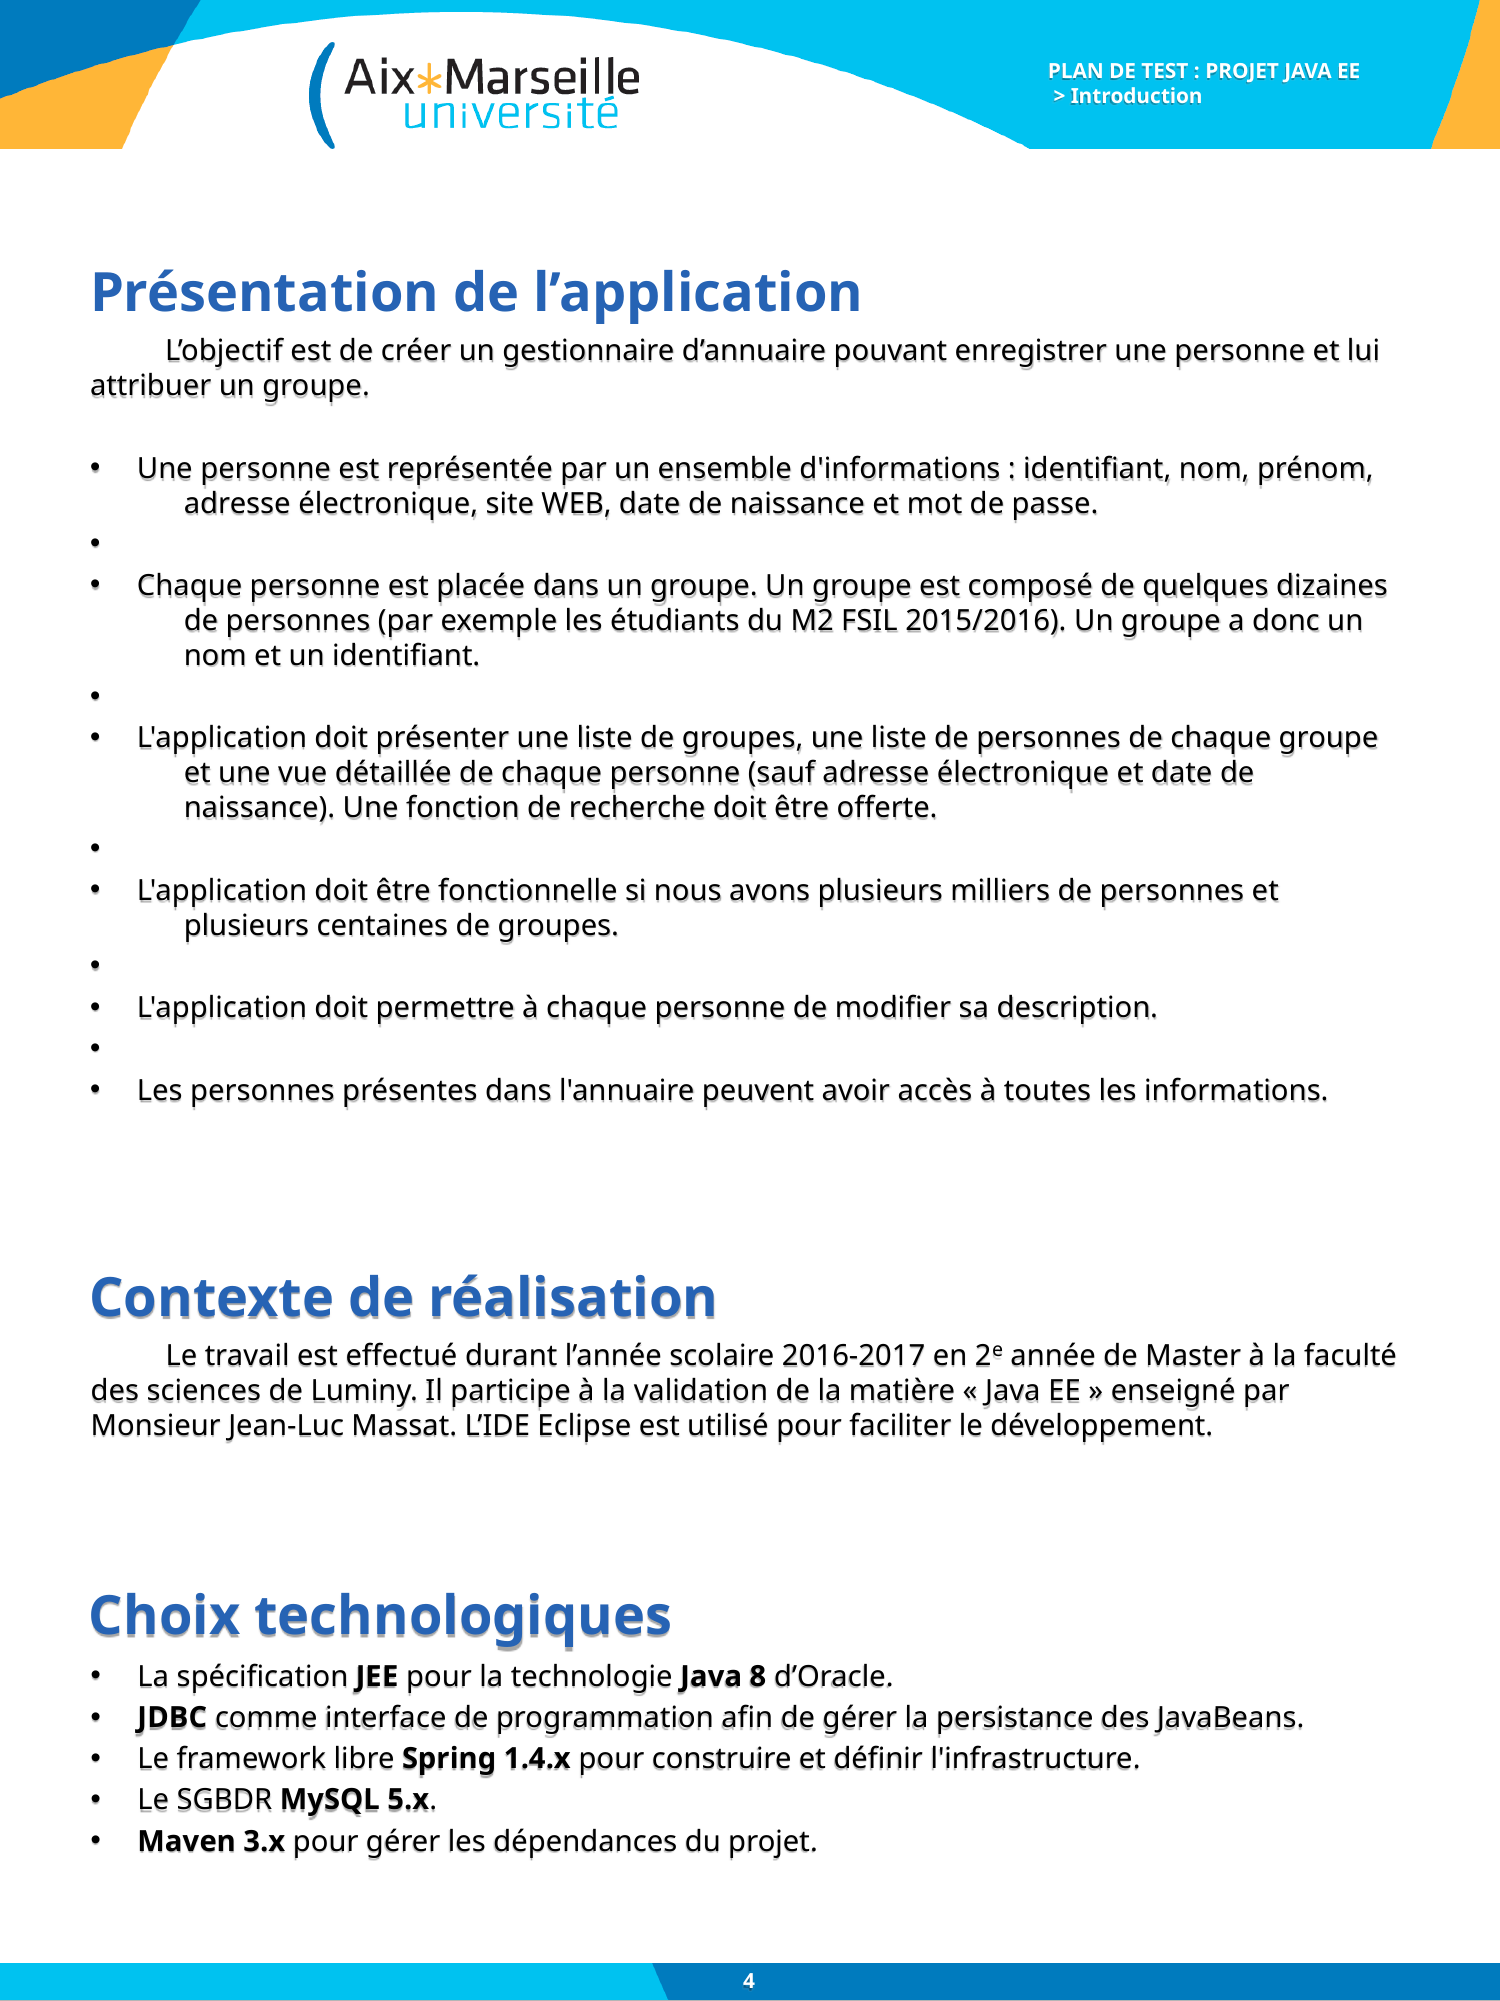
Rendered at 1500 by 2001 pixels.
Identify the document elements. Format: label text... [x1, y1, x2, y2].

text_box PLAN DE TEST : PROJET JAVA EE > Introduction [1032, 0, 1500, 165]
title Présentation de l’application [75, 166, 1426, 324]
text_box Contexte de réalisation [74, 1171, 1425, 1419]
text_box [353, 1960, 1145, 2000]
text_box La spécification JEE pour la technologie Java 8 d’Oracle. JDBC comme interface de programmation afin de gérer la persistance des JavaBeans. Le framework libre Spring 1.4.x pour construire et définir l'infrastructure. Le SGBDR MySQL 5.x. Maven 3.x pour gérer les dépendances du projet. [75, 1649, 1426, 1903]
text_box L’objectif est de créer un gestionnaire d’annuaire pouvant enregistrer une personne et lui attribuer un groupe. Une personne est représentée par un ensemble d'informations : identifiant, nom, prénom, adresse électronique, site WEB, date de naissance et mot de passe. Chaque personne est placée dans un groupe. Un groupe est composé de quelques dizaines de personnes (par exemple les étudiants du M2 FSIL 2015/2016). Un groupe a donc un nom et un identifiant. L'application doit présenter une liste de groupes, une liste de personnes de chaque groupe et une vue détaillée de chaque personne (sauf adresse électronique et date de naissance). Une fonction de recherche doit être offerte. L'application doit être fonctionnelle si nous avons plusieurs milliers de personnes et plusieurs centaines de groupes. L'application doit permettre à chaque personne de modifier sa description. Les personnes présentes dans l'annuaire peuvent avoir accès à toutes les informations. [75, 324, 1426, 1178]
text_box Le travail est effectué durant l’année scolaire 2016-2017 en 2e année de Master à la faculté des sciences de Luminy. Il participe à la validation de la matière « Java EE » enseigné par Monsieur Jean-Luc Massat. L’IDE Eclipse est utilisé pour faciliter le développement. [75, 1328, 1426, 1559]
text_box Choix technologiques [73, 1489, 1424, 1737]
